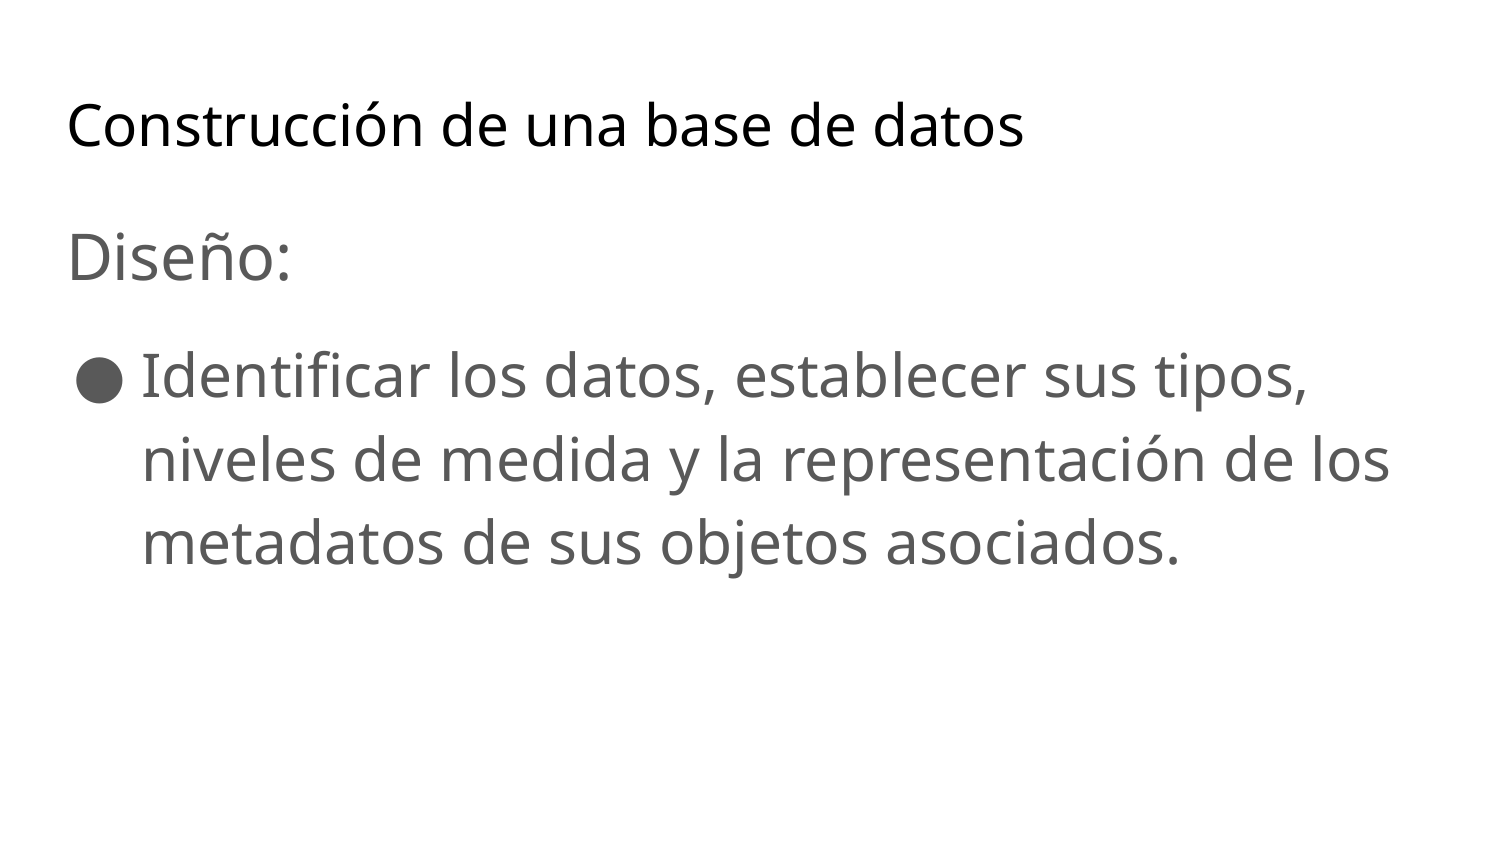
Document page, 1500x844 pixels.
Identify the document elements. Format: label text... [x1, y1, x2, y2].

title Construcción de una base de datos [51, 72, 1449, 167]
list Diseño: Identificar los datos, establecer sus tipos, niveles de medida y la representación de los metadatos de sus objetos asociados. [51, 189, 1449, 750]
